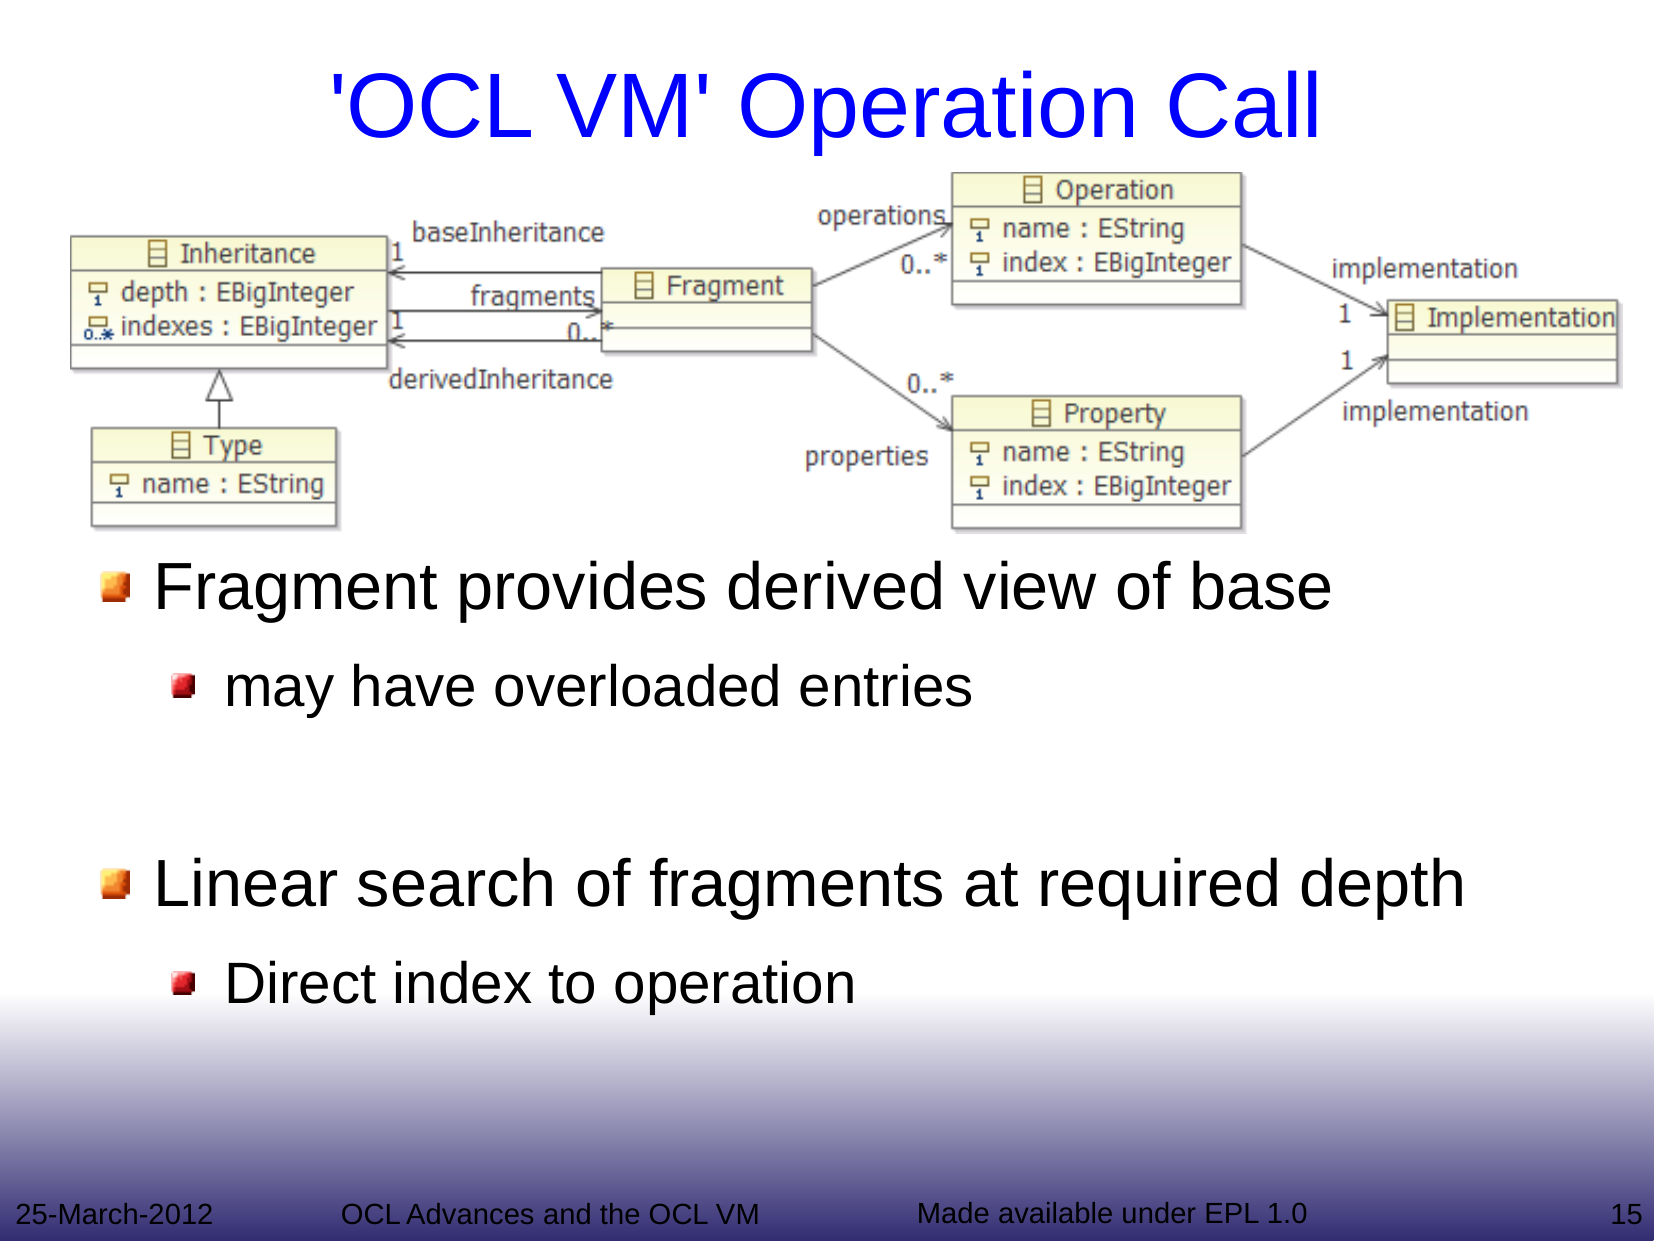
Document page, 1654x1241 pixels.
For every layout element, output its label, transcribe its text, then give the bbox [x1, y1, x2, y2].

list Fragment provides derived view of base may have overloaded entries Linear search of fragments at required depth Direct index to operation [82, 548, 1571, 1175]
picture [70, 172, 1623, 534]
title 'OCL VM' Operation Call [82, 49, 1571, 162]
